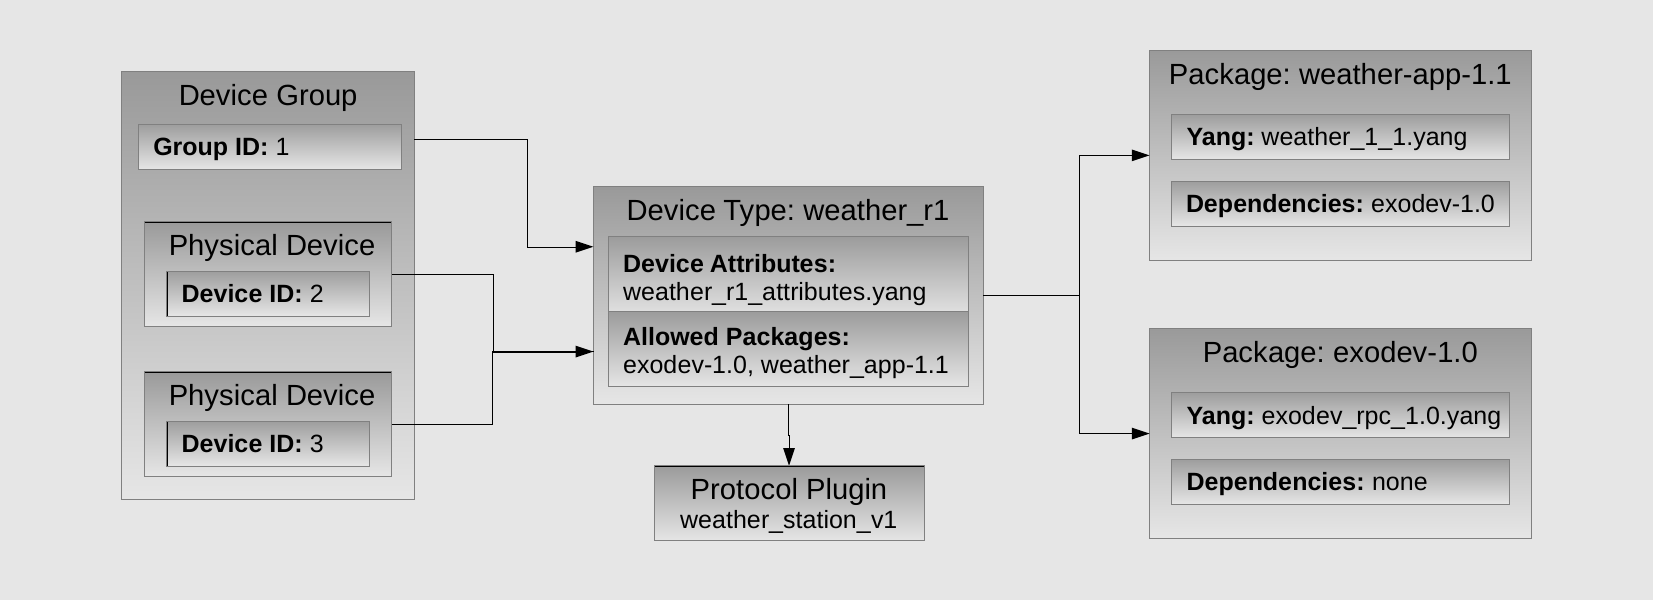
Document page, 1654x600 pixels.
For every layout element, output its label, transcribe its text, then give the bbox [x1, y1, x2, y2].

text_box Protocol Plugin weather_station_v1 [654, 465, 925, 541]
text_box Group ID: 1 [138, 124, 402, 170]
text_box Physical Device [144, 221, 392, 327]
text_box Device ID: 3 [166, 421, 370, 467]
text_box Device Group [121, 71, 415, 500]
text_box Device ID: 2 [166, 271, 370, 317]
text_box Physical Device [144, 371, 392, 477]
text_box Allowed Packages: exodev-1.0, weather_app-1.1 [608, 311, 969, 387]
text_box Device Type: weather_r1 [593, 186, 984, 405]
text_box Device Attributes: weather_r1_attributes.yang [608, 236, 969, 311]
text_box Yang: weather_1_1.yang [1171, 114, 1510, 160]
text_box Dependencies: none [1171, 459, 1510, 505]
text_box Package: exodev-1.0 [1149, 328, 1532, 539]
text_box Dependencies: exodev-1.0 [1171, 181, 1510, 227]
text_box Yang: exodev_rpc_1.0.yang [1171, 392, 1510, 438]
text_box Package: weather-app-1.1 [1149, 50, 1532, 261]
